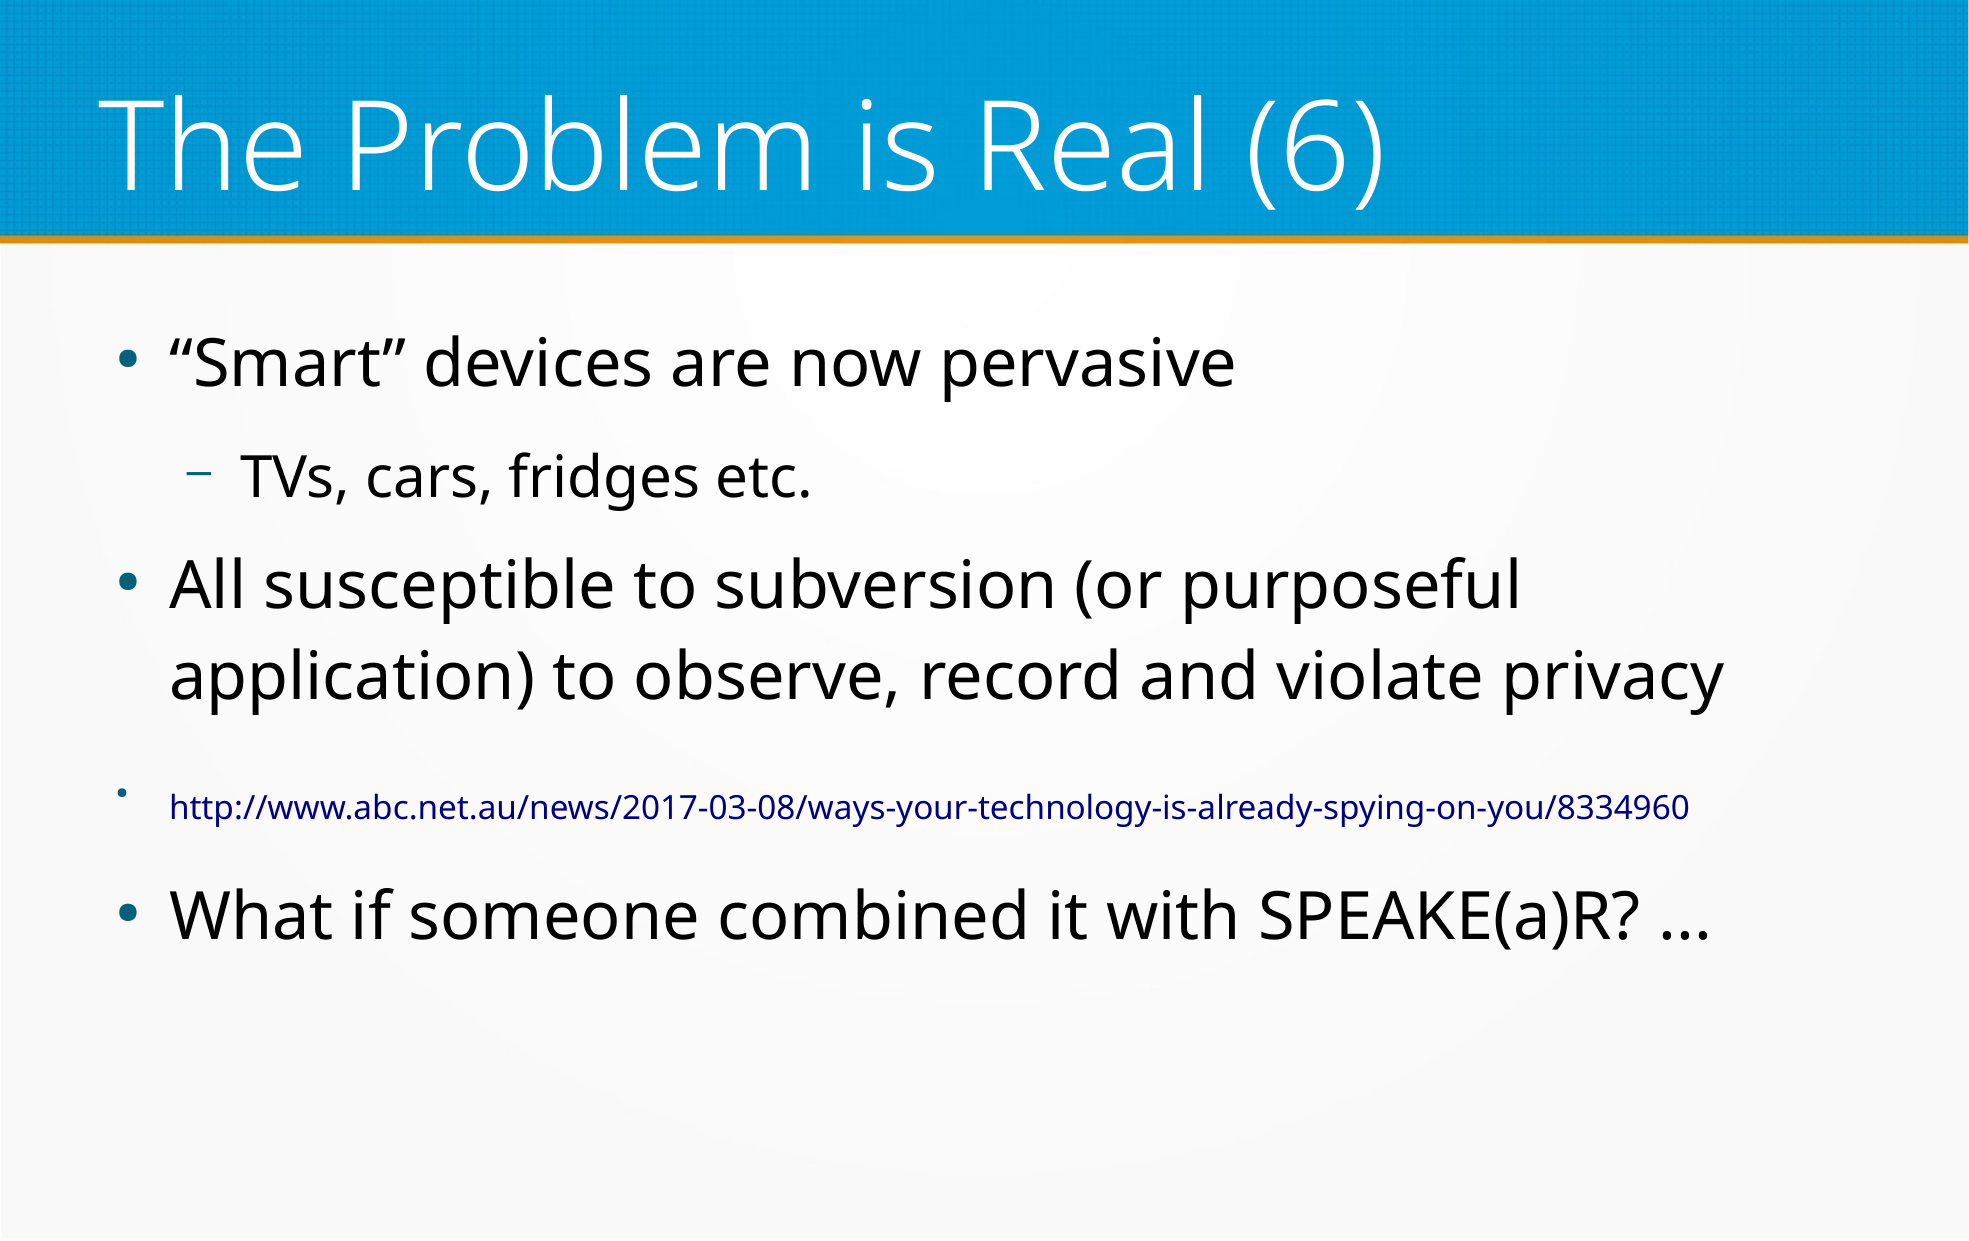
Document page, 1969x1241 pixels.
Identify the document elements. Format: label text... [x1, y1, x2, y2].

list “Smart” devices are now pervasive TVs, cars, fridges etc. All susceptible to subversion (or purposeful application) to observe, record and violate privacy http://www.abc.net.au/news/2017-03-08/ways-your-technology-is-already-spying-on-you/8334960 What if someone combined it with SPEAKE(a)R? ... [98, 315, 1861, 1081]
title The Problem is Real (6) [98, 19, 1870, 227]
picture [0, 233, 1969, 1241]
